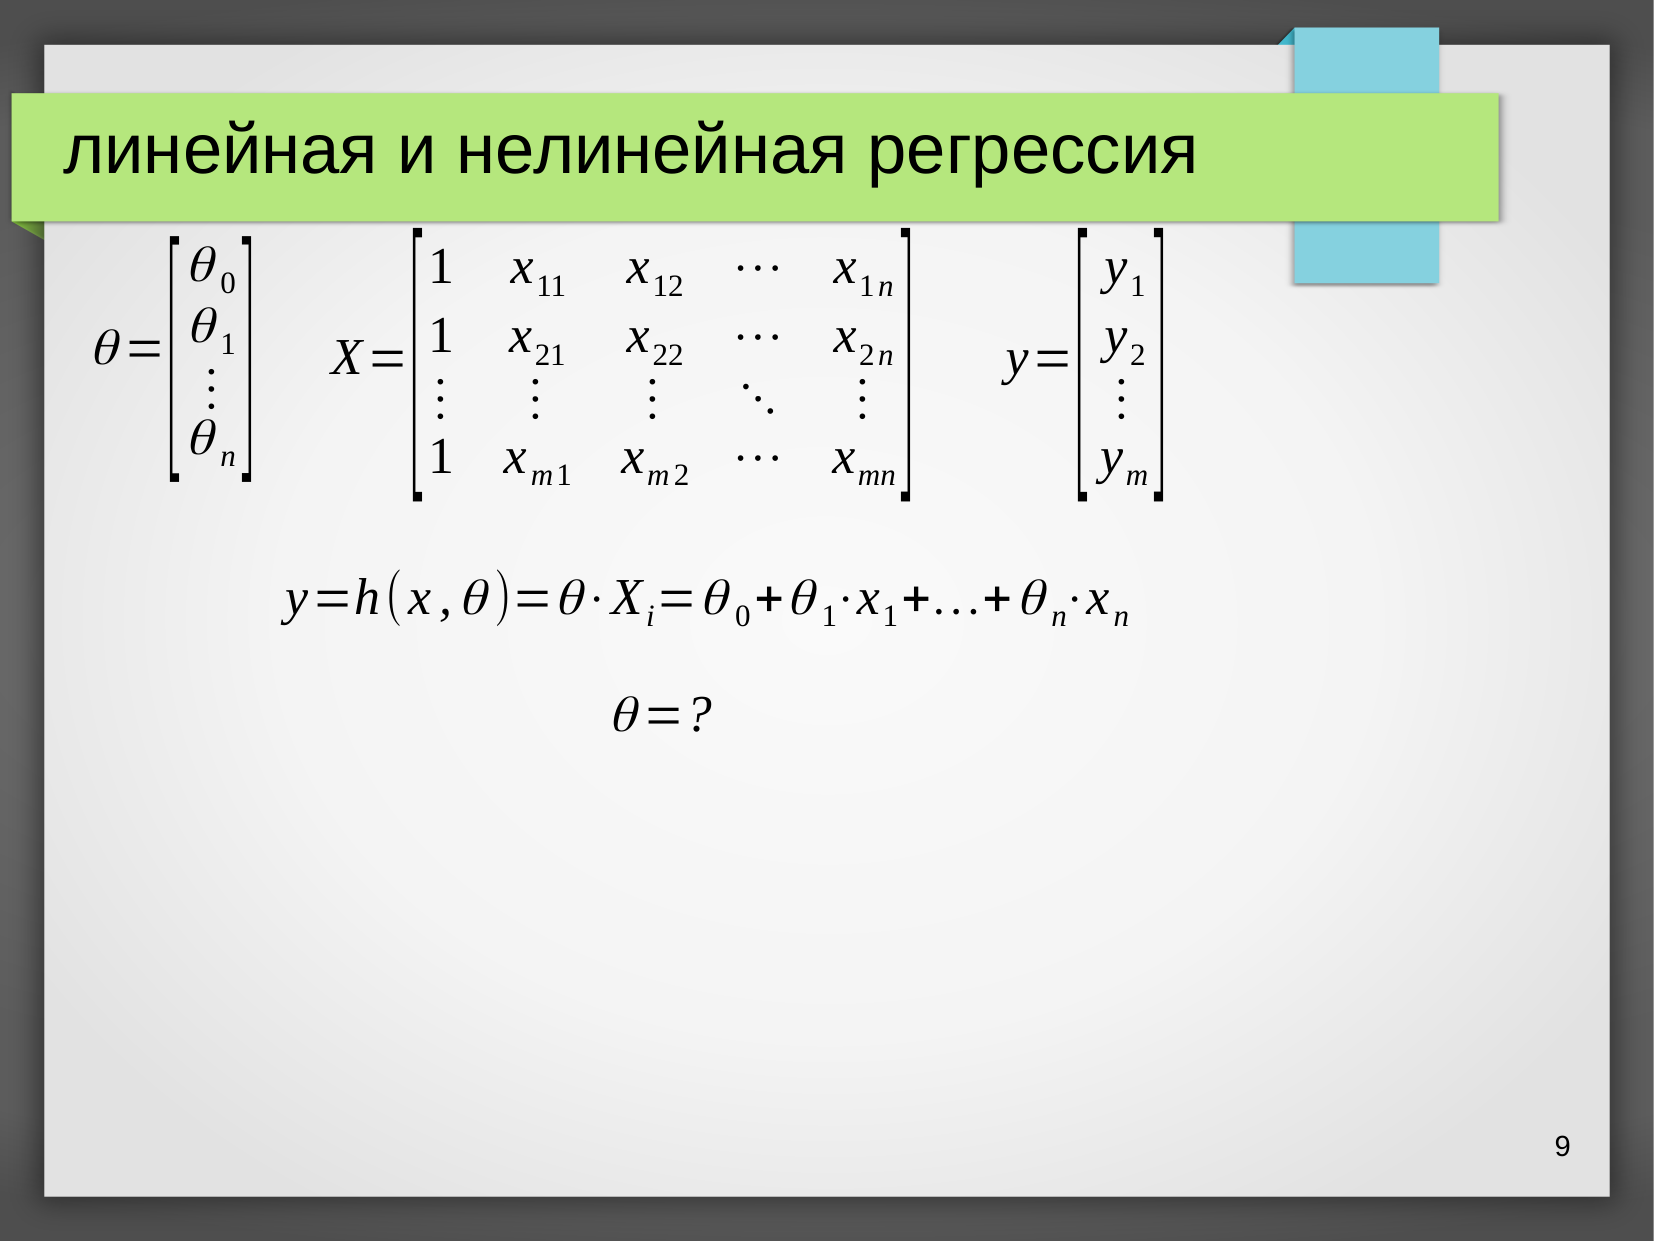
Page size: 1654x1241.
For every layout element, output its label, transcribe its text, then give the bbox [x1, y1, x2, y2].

chart [320, 224, 922, 505]
chart [82, 233, 263, 485]
picture [0, 0, 1654, 1241]
chart [271, 566, 1135, 634]
chart [601, 685, 721, 743]
title линейная и нелинейная регрессия [63, 106, 1469, 193]
chart [992, 224, 1175, 505]
